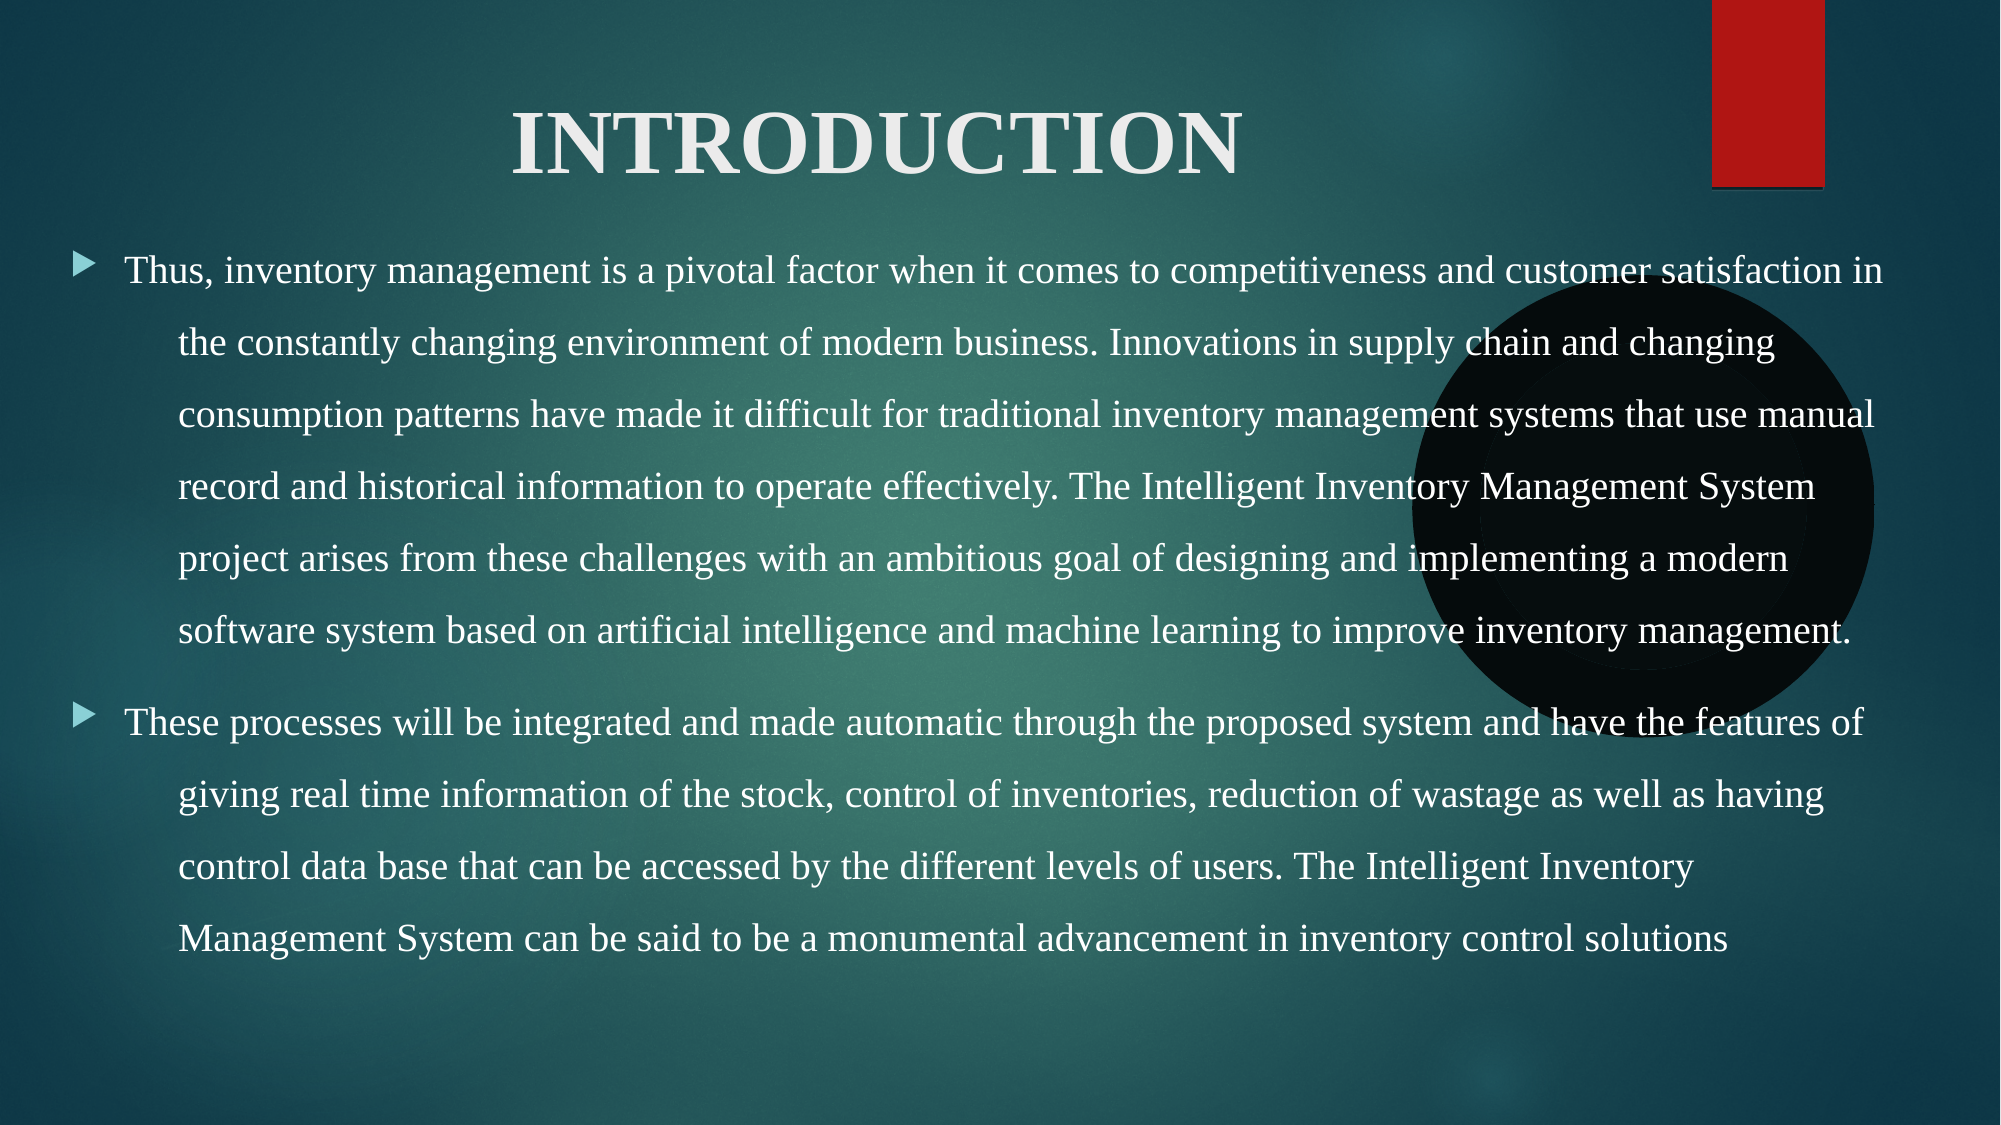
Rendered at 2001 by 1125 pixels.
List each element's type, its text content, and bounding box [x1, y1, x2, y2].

list Thus, inventory management is a pivotal factor when it comes to competitiveness and customer satisfaction in the constantly changing environment of modern business. Innovations in supply chain and changing consumption patterns have made it difficult for traditional inventory management systems that use manual record and historical information to operate effectively. The Intelligent Inventory Management System project arises from these challenges with an ambitious goal of designing and implementing a modern software system based on artificial intelligence and machine learning to improve inventory management. These processes will be integrated and made automatic through the proposed system and have the features of giving real time information of the stock, control of inventories, reduction of wastage as well as having control data base that can be accessed by the different levels of users. The Intelligent Inventory Management System can be said to be a monumental advancement in inventory control solutions [55, 212, 1914, 1094]
title INTRODUCTION [106, 74, 1649, 212]
